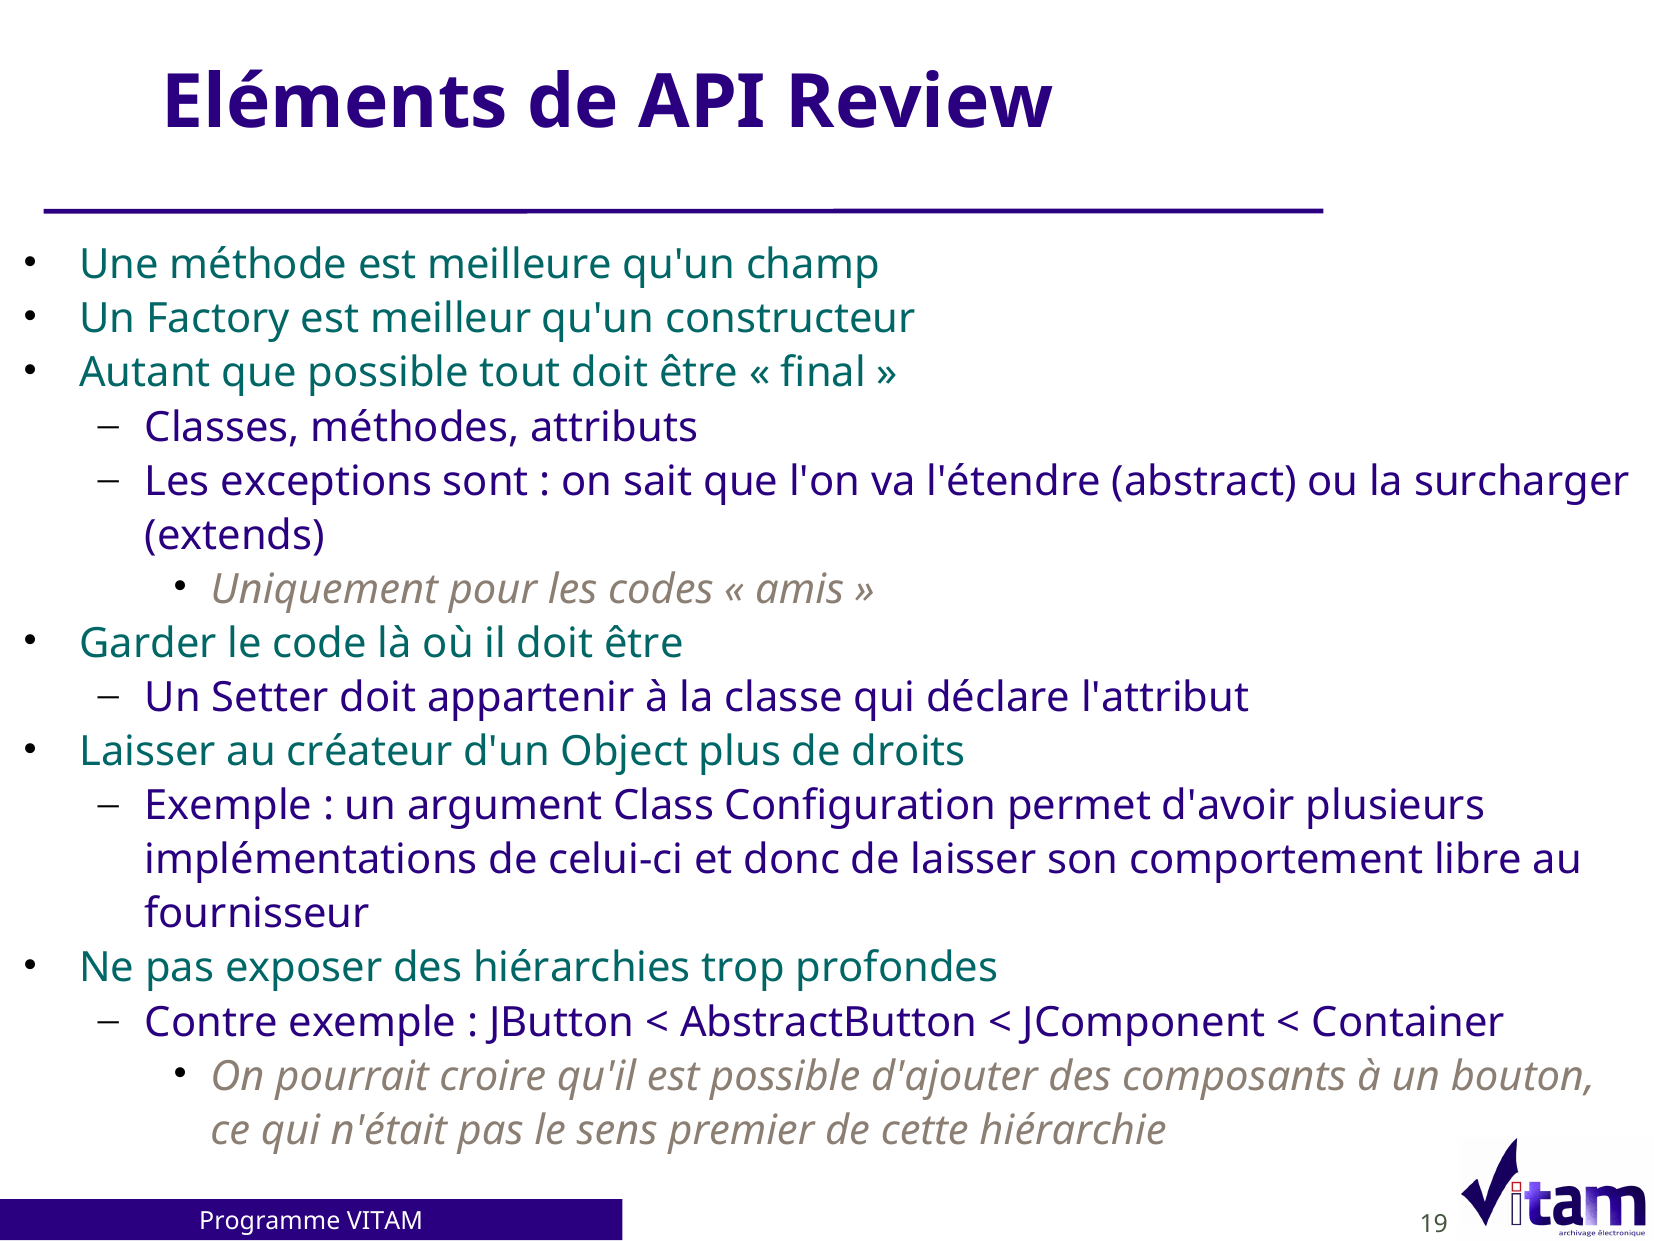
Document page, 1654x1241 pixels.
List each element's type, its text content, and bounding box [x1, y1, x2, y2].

picture [1455, 1134, 1654, 1241]
title Eléments de API Review [147, 22, 1628, 179]
list Une méthode est meilleure qu'un champ Un Factory est meilleur qu'un constructeur Autant que possible tout doit être « final » Classes, méthodes, attributs Les exceptions sont : on sait que l'on va l'étendre (abstract) ou la surcharger (extends) Uniquement pour les codes « amis » Garder le code là où il doit être Un Setter doit appartenir à la classe qui déclare l'attribut Laisser au créateur d'un Object plus de droits Exemple : un argument Class Configuration permet d'avoir plusieurs implémentations de celui-ci et donc de laisser son comportement libre au fournisseur Ne pas exposer des hiérarchies trop profondes Contre exemple : JButton < AbstractButton < JComponent < Container On pourrait croire qu'il est possible d'ajouter des composants à un bouton, ce qui n'était pas le sens premier de cette hiérarchie [8, 227, 1648, 1185]
